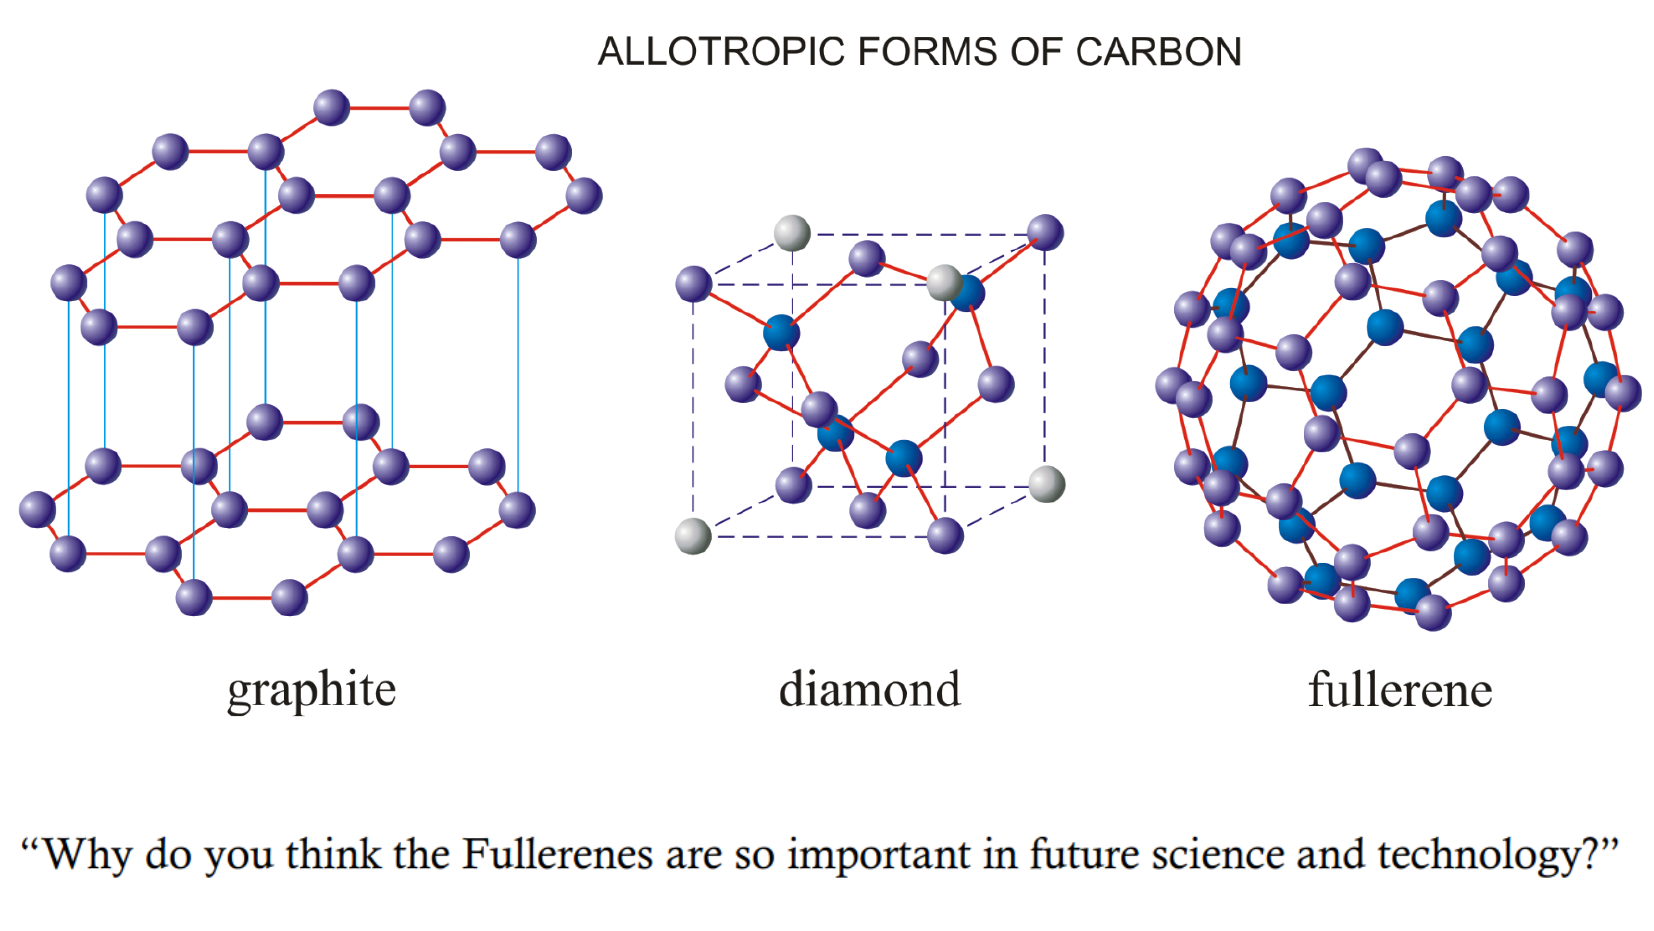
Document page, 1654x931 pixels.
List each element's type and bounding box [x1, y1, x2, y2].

picture [18, 35, 1642, 717]
picture [6, 822, 1654, 897]
